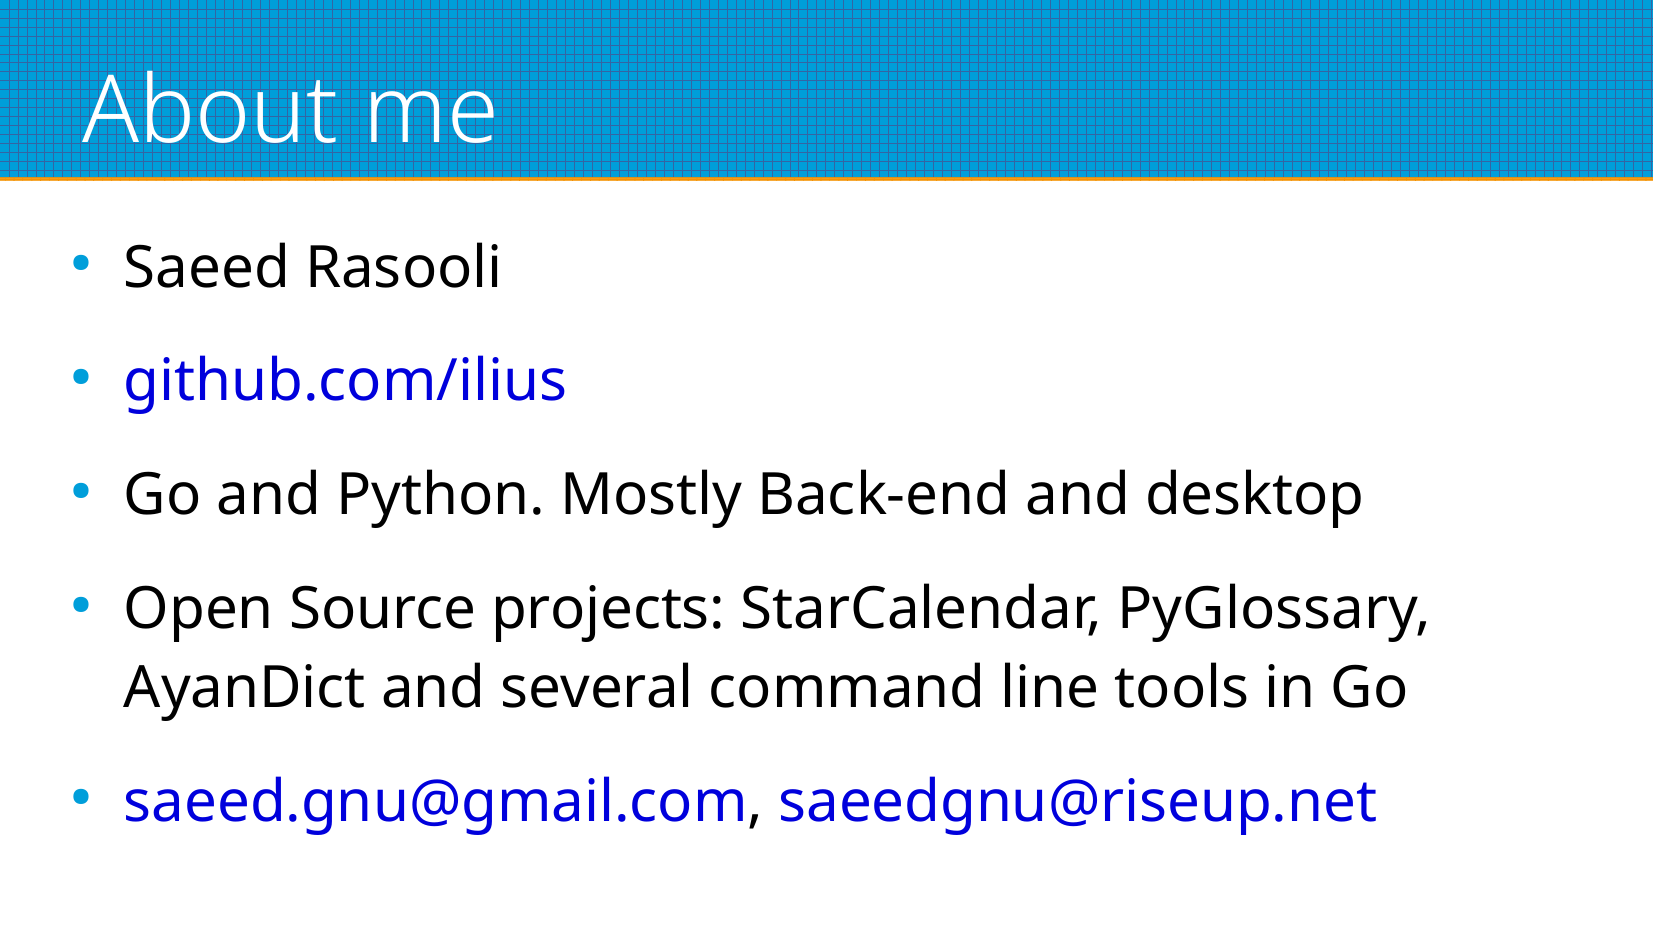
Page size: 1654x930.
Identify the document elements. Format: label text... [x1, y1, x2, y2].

list Saeed Rasooli github.com/ilius Go and Python. Mostly Back-end and desktop Open Source projects: StarCalendar, PyGlossary, AyanDict and several command line tools in Go saeed.gnu@gmail.com, saeedgnu@riseup.net [52, 224, 1633, 895]
title About me [82, 14, 1571, 171]
